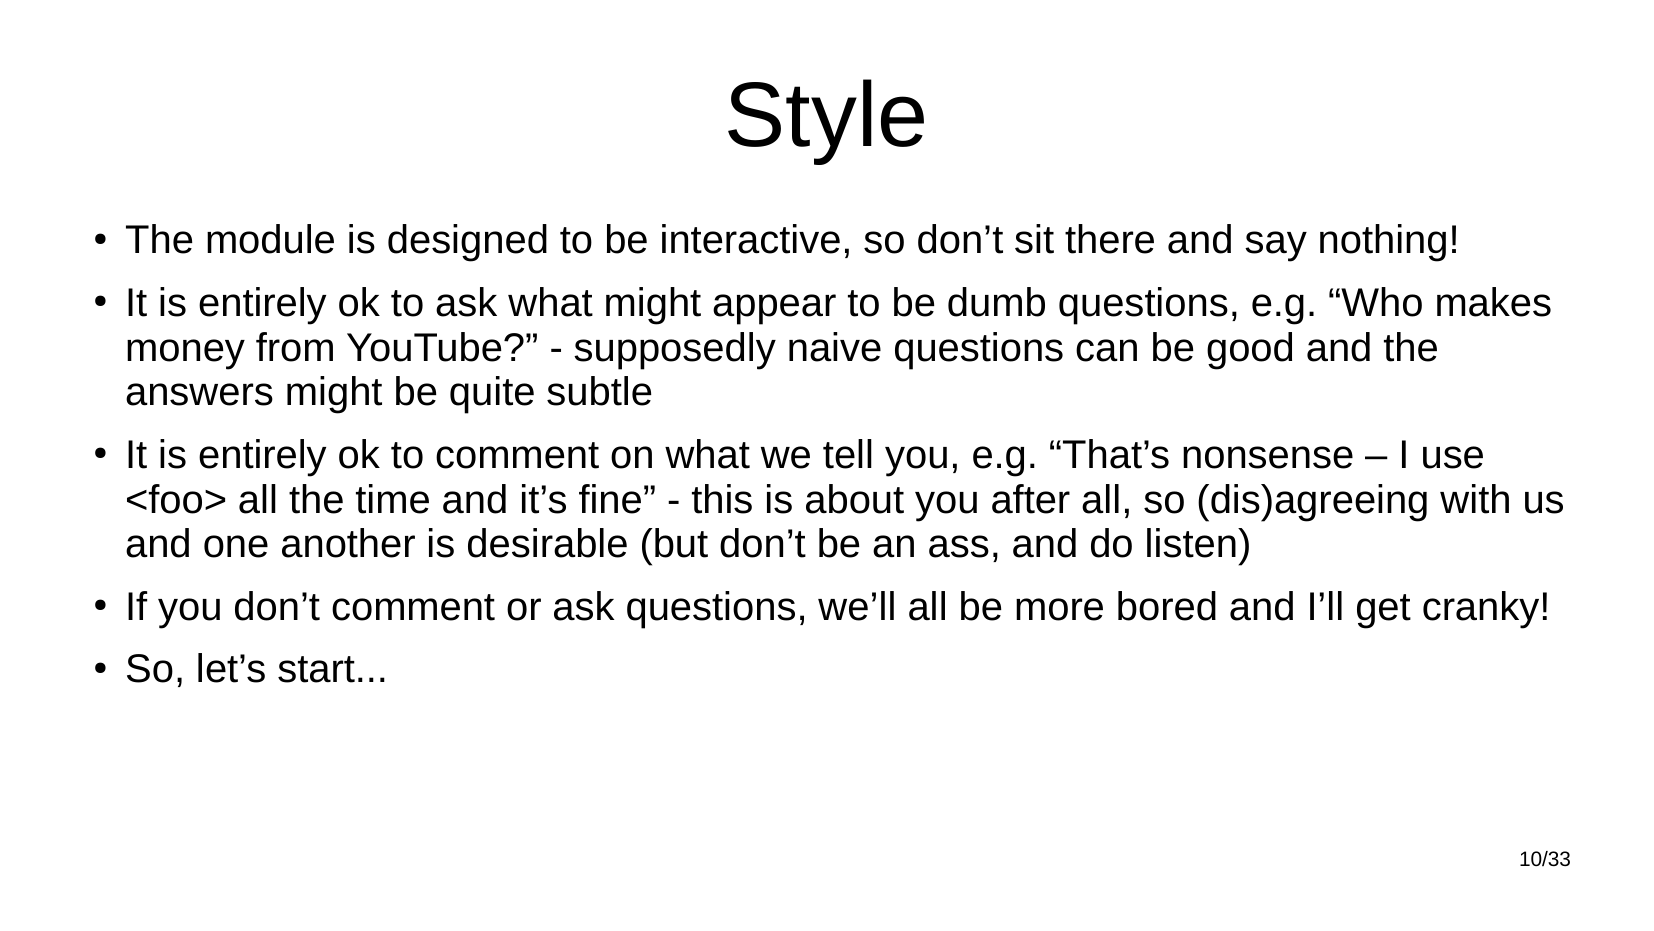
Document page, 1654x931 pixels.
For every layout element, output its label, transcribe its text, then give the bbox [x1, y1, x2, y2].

title Style [82, 37, 1571, 193]
list The module is designed to be interactive, so don’t sit there and say nothing! It is entirely ok to ask what might appear to be dumb questions, e.g. “Who makes money from YouTube?” - supposedly naive questions can be good and the answers might be quite subtle It is entirely ok to comment on what we tell you, e.g. “That’s nonsense – I use <foo> all the time and it’s fine” - this is about you after all, so (dis)agreeing with us and one another is desirable (but don’t be an ass, and do listen) If you don’t comment or ask questions, we’ll all be more bored and I’ll get cranky! So, let’s start... [82, 217, 1571, 758]
